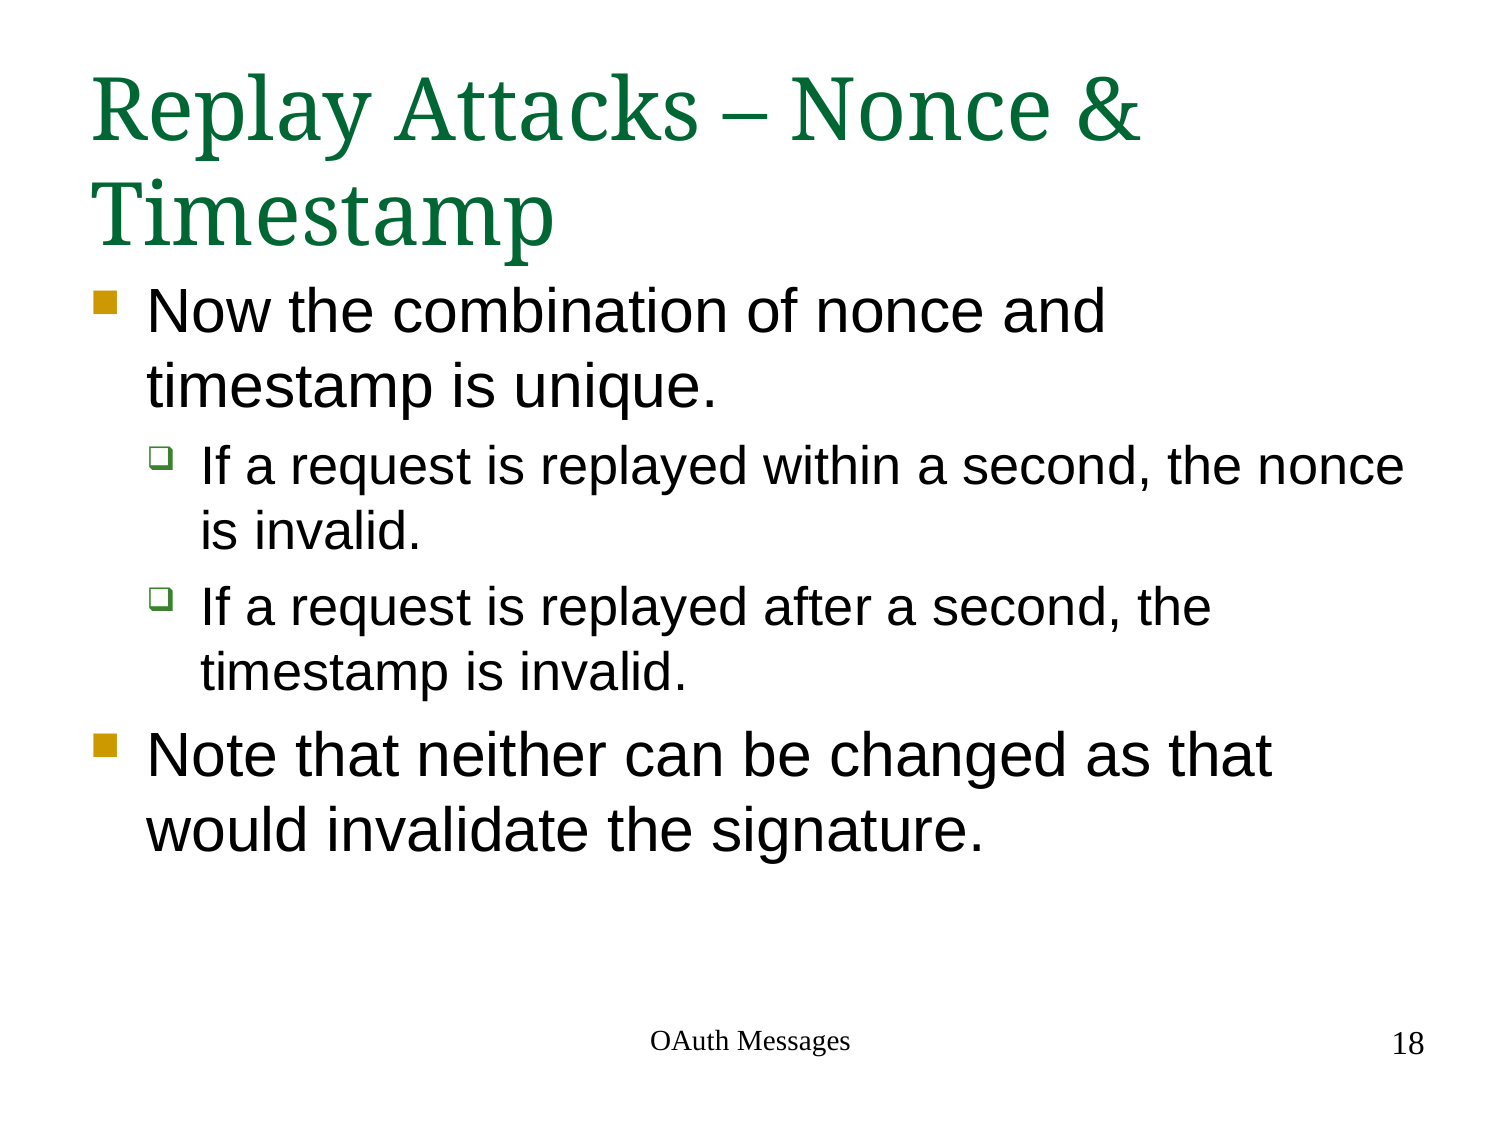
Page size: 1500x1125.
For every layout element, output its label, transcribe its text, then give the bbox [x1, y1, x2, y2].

title Replay Attacks – Nonce & Timestamp [75, 45, 1425, 233]
list Now the combination of nonce and timestamp is unique. If a request is replayed within a second, the nonce is invalid. If a request is replayed after a second, the timestamp is invalid. Note that neither can be changed as that would invalidate the signature. [75, 262, 1425, 1006]
